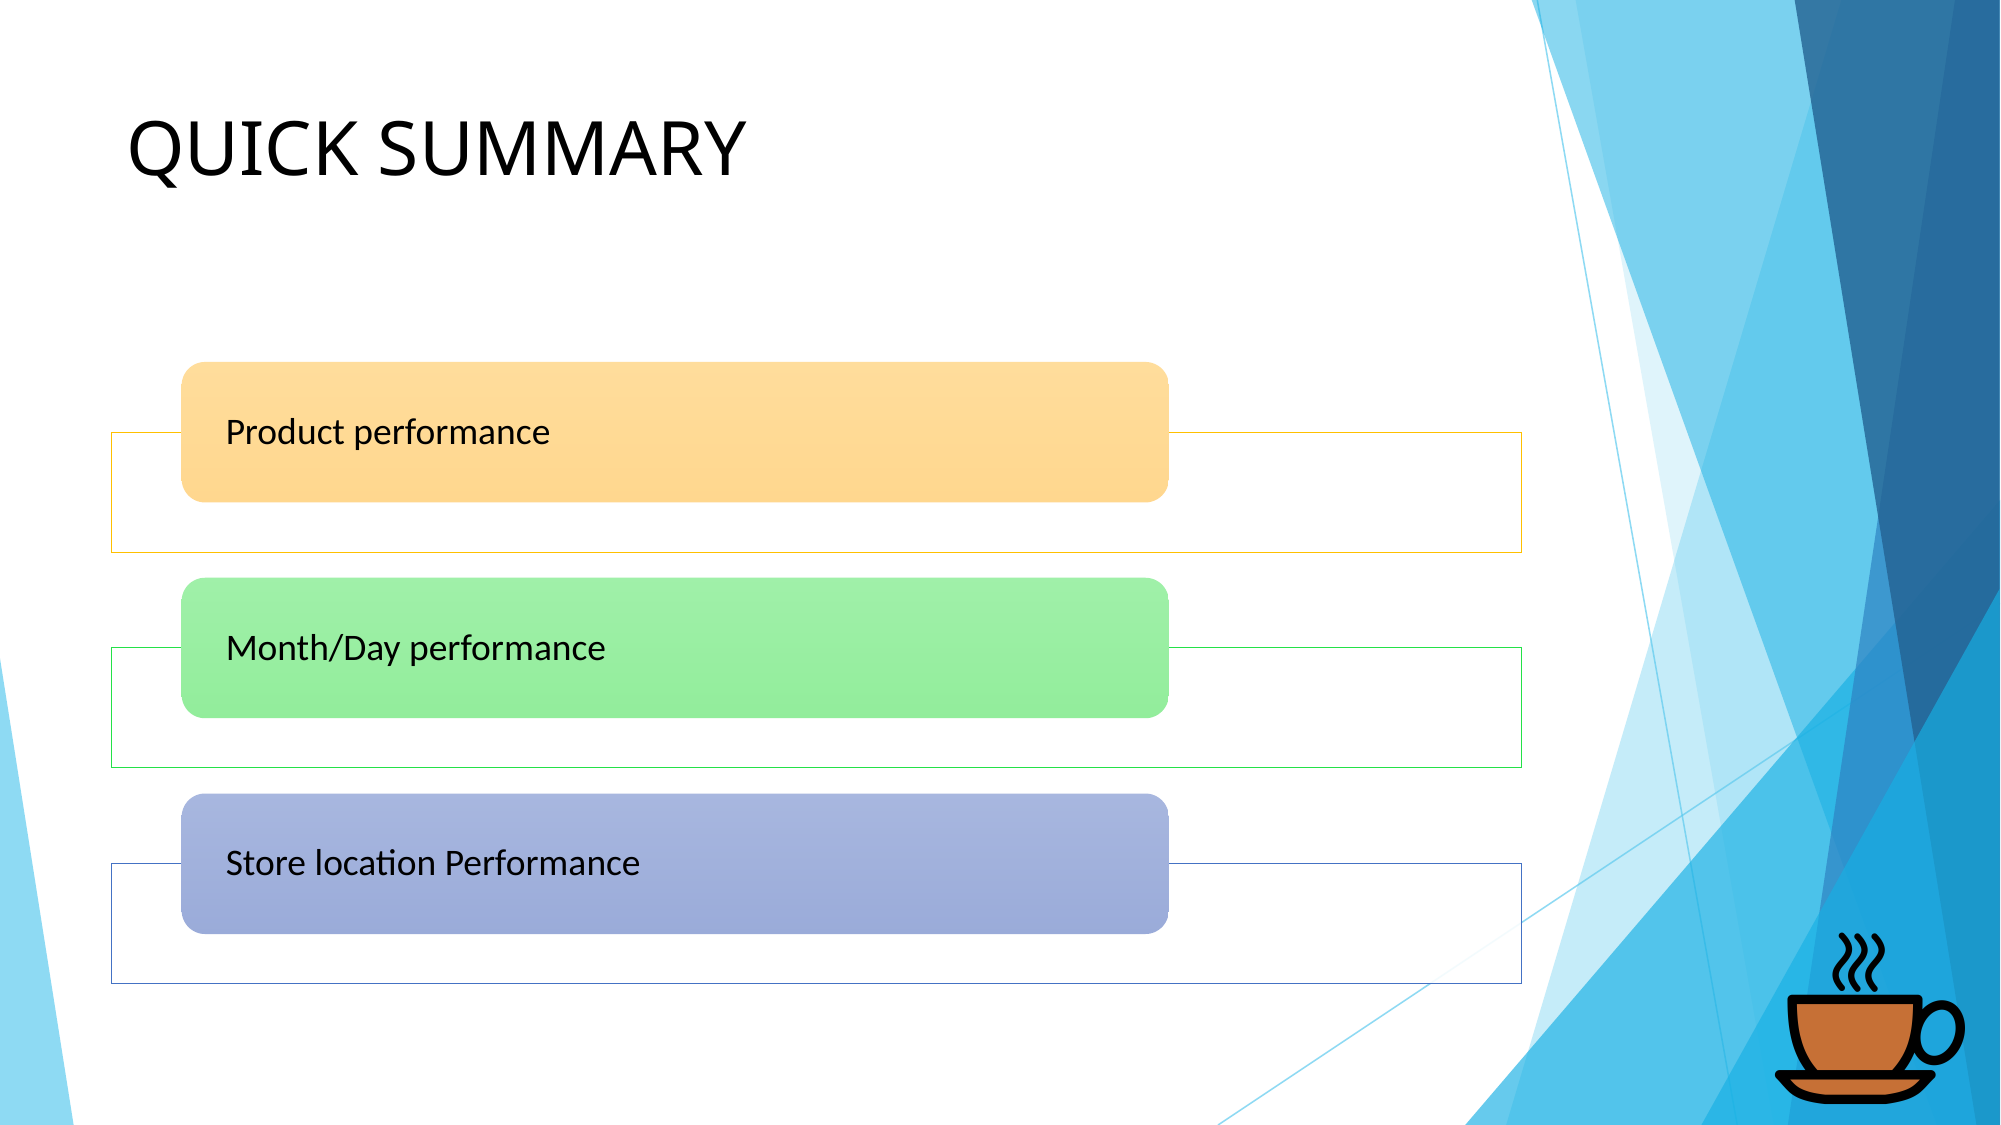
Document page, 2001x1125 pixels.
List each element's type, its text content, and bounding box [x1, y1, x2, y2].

title QUICK SUMMARY [111, 93, 1522, 310]
text_box Product performance [181, 361, 1169, 503]
text_box [111, 864, 1521, 984]
text_box [111, 432, 1521, 552]
picture [1767, 924, 1968, 1125]
text_box Month/Day performance [181, 577, 1169, 719]
text_box Store location Performance [181, 793, 1169, 935]
text_box [111, 648, 1521, 768]
